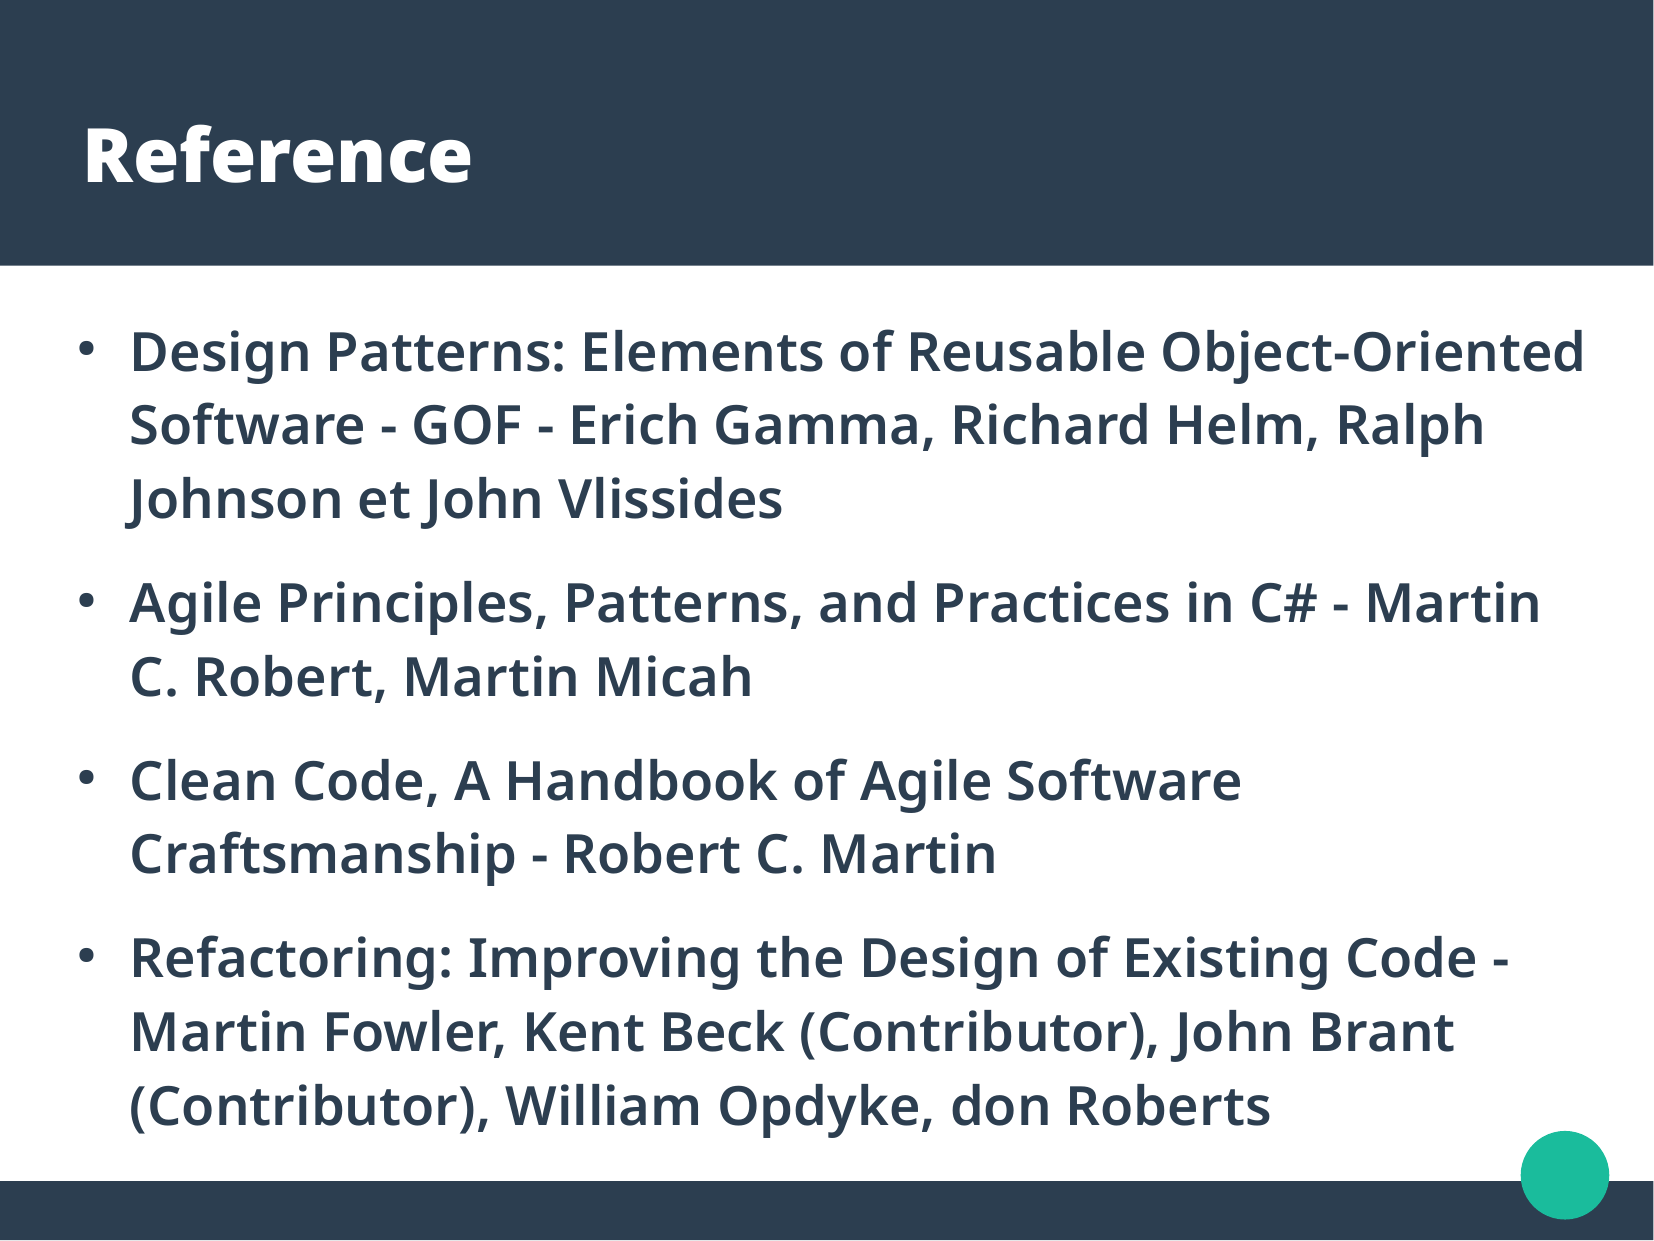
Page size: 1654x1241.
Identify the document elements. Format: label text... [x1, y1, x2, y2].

list Design Patterns: Elements of Reusable Object-Oriented Software - GOF - Erich Gamma, Richard Helm, Ralph Johnson et John Vlissides Agile Principles, Patterns, and Practices in C# - Martin C. Robert, Martin Micah Clean Code, A Handbook of Agile Software Craftsmanship - Robert C. Martin Refactoring: Improving the Design of Existing Code - Martin Fowler, Kent Beck (Contributor), John Brant (Contributor), William Opdyke, don Roberts [59, 312, 1595, 1182]
title Reference [82, 49, 1571, 257]
